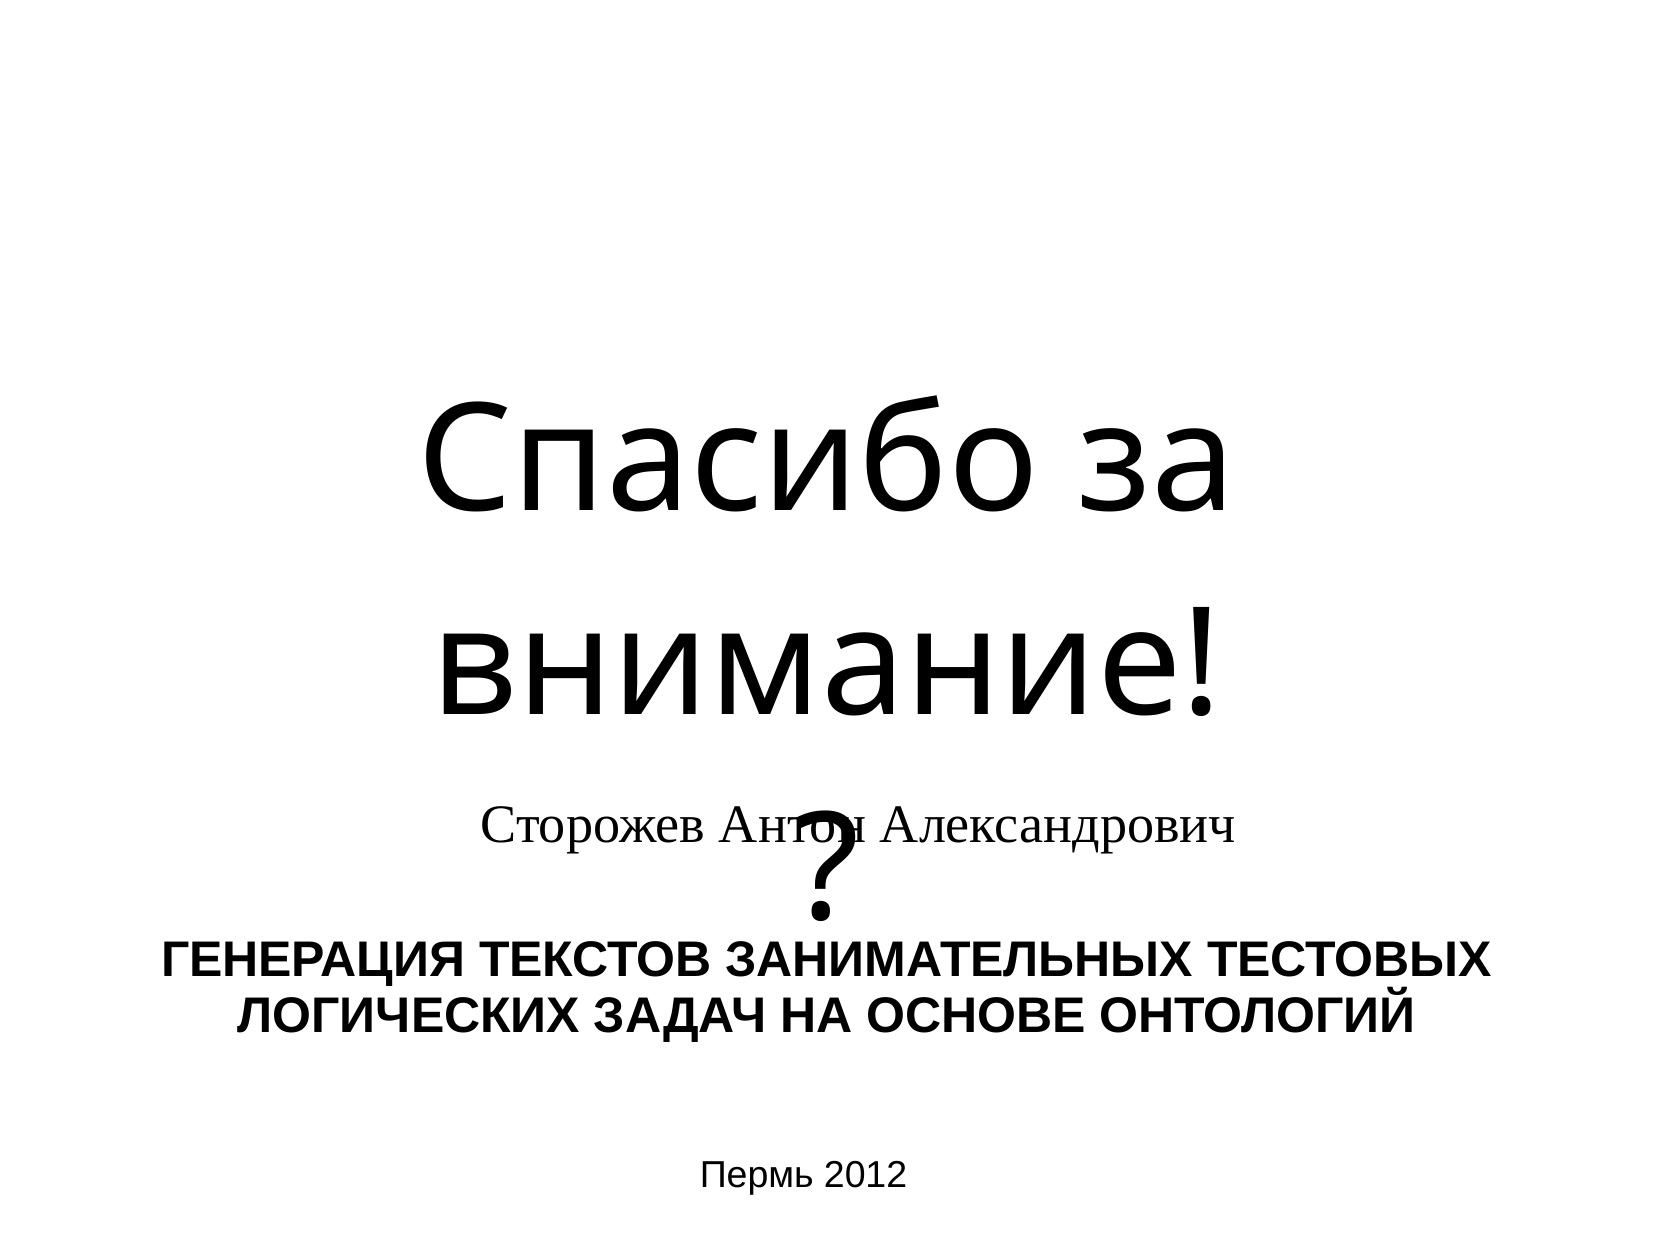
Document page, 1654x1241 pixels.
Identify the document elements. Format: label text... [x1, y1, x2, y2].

text_box ГЕНЕРАЦИЯ ТЕКСТОВ ЗАНИМАТЕЛЬНЫХ ТЕСТОВЫХ ЛОГИЧЕСКИХ ЗАДАЧ НА ОСНОВЕ ОНТОЛОГИЙ [82, 875, 1571, 1099]
text_box Сторожев Антон Александрович [465, 786, 1252, 863]
text_box Спасибо за внимание! ? [0, 343, 1654, 776]
text_box Пермь 2012 [685, 1145, 922, 1203]
